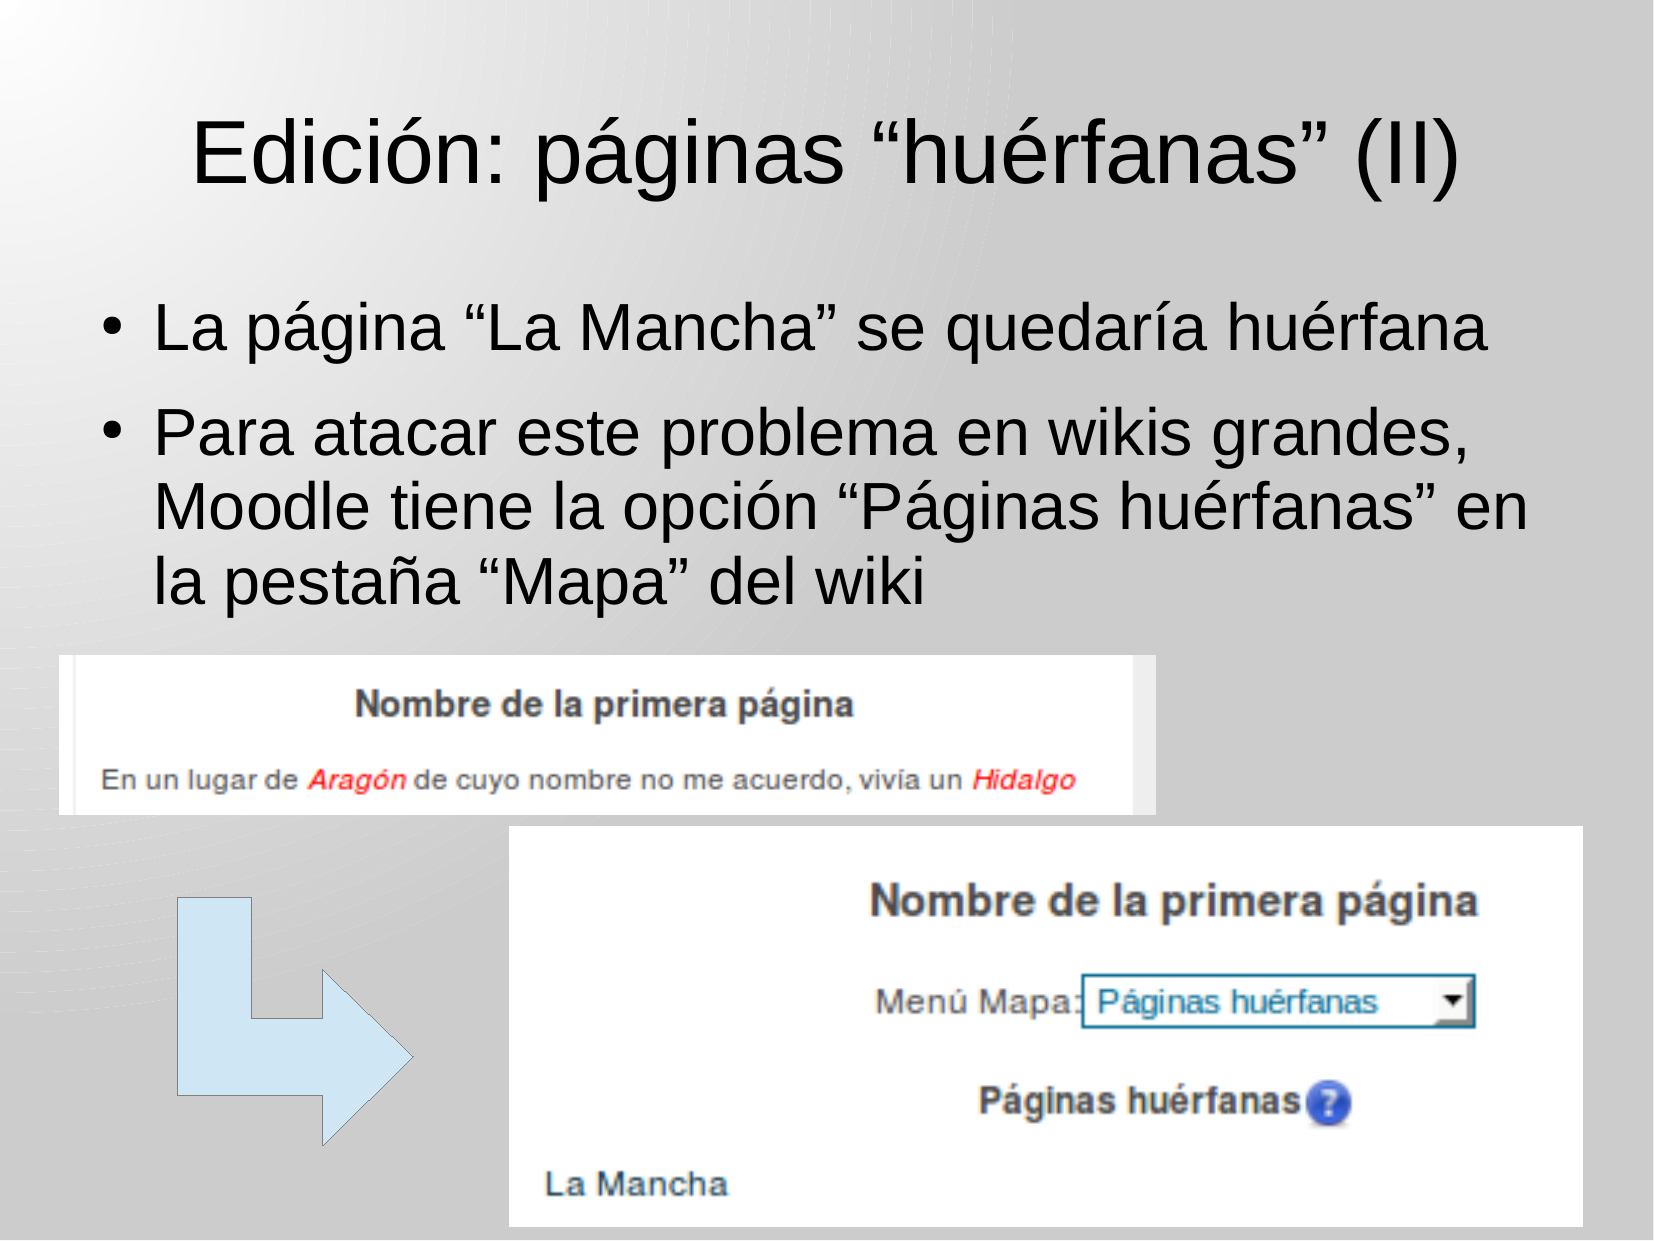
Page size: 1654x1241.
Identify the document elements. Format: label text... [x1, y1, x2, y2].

text_box [177, 897, 414, 1146]
list La página “La Mancha” se quedaría huérfana Para atacar este problema en wikis grandes, Moodle tiene la opción “Páginas huérfanas” en la pestaña “Mapa” del wiki [82, 290, 1538, 1109]
picture [509, 826, 1583, 1227]
picture [59, 655, 1156, 815]
title Edición: páginas “huérfanas” (II) [82, 49, 1571, 257]
